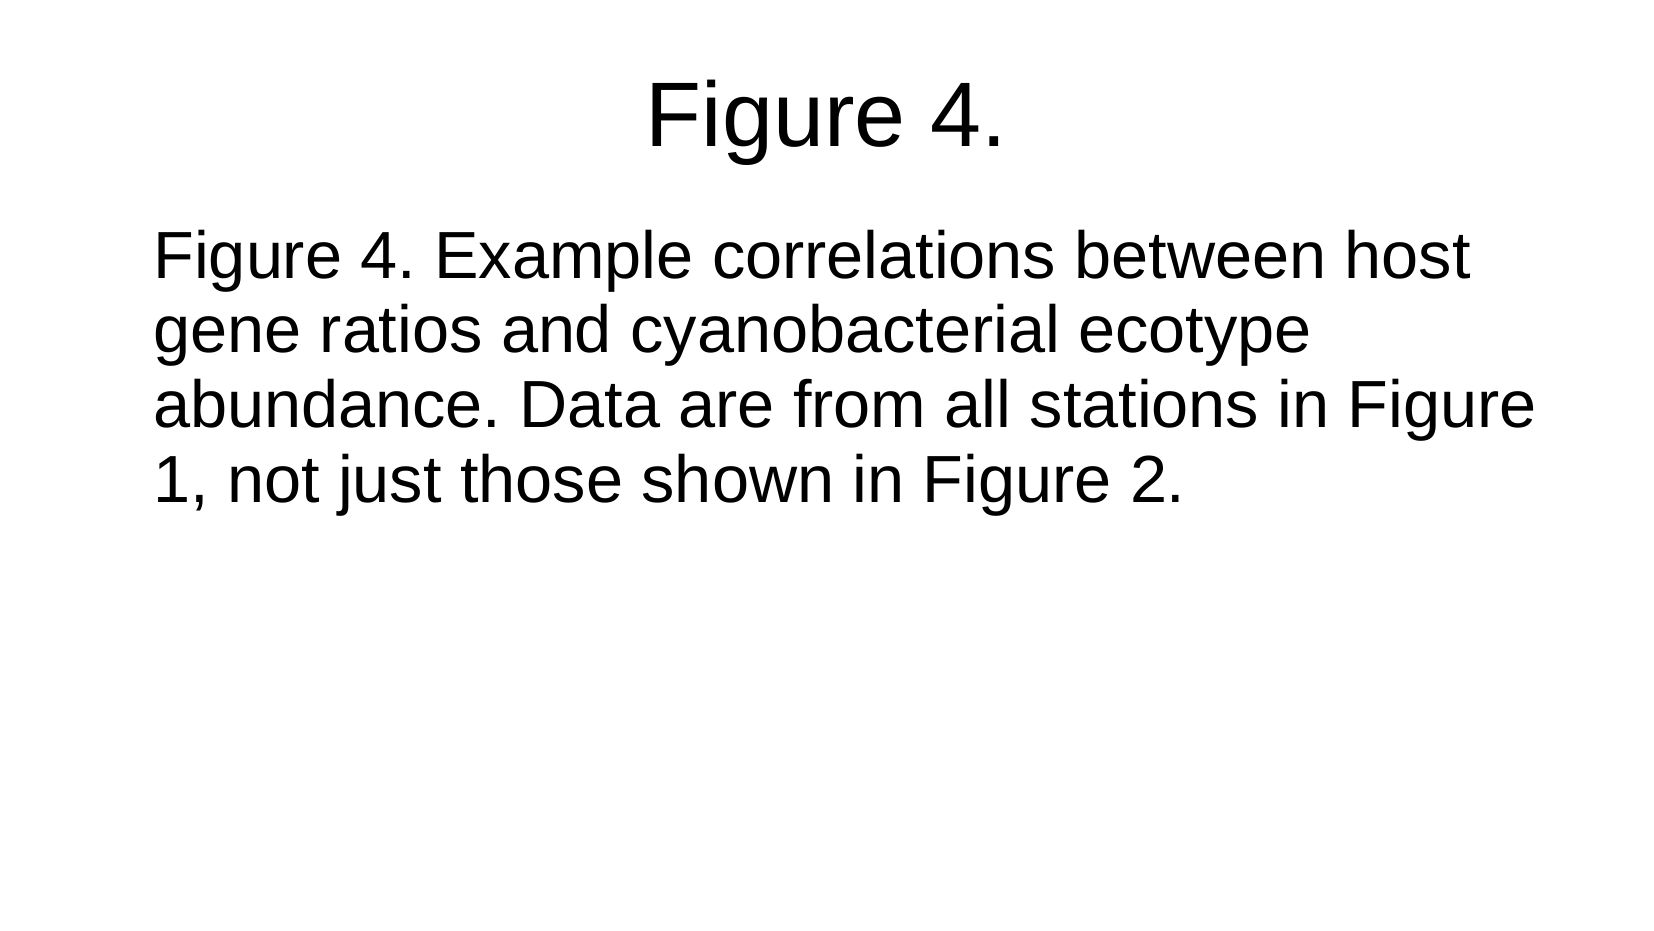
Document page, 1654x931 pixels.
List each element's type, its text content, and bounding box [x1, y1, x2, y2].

list Figure 4. Example correlations between host gene ratios and cyanobacterial ecotype abundance. Data are from all stations in Figure 1, not just those shown in Figure 2. [82, 217, 1571, 758]
title Figure 4. [82, 37, 1571, 193]
